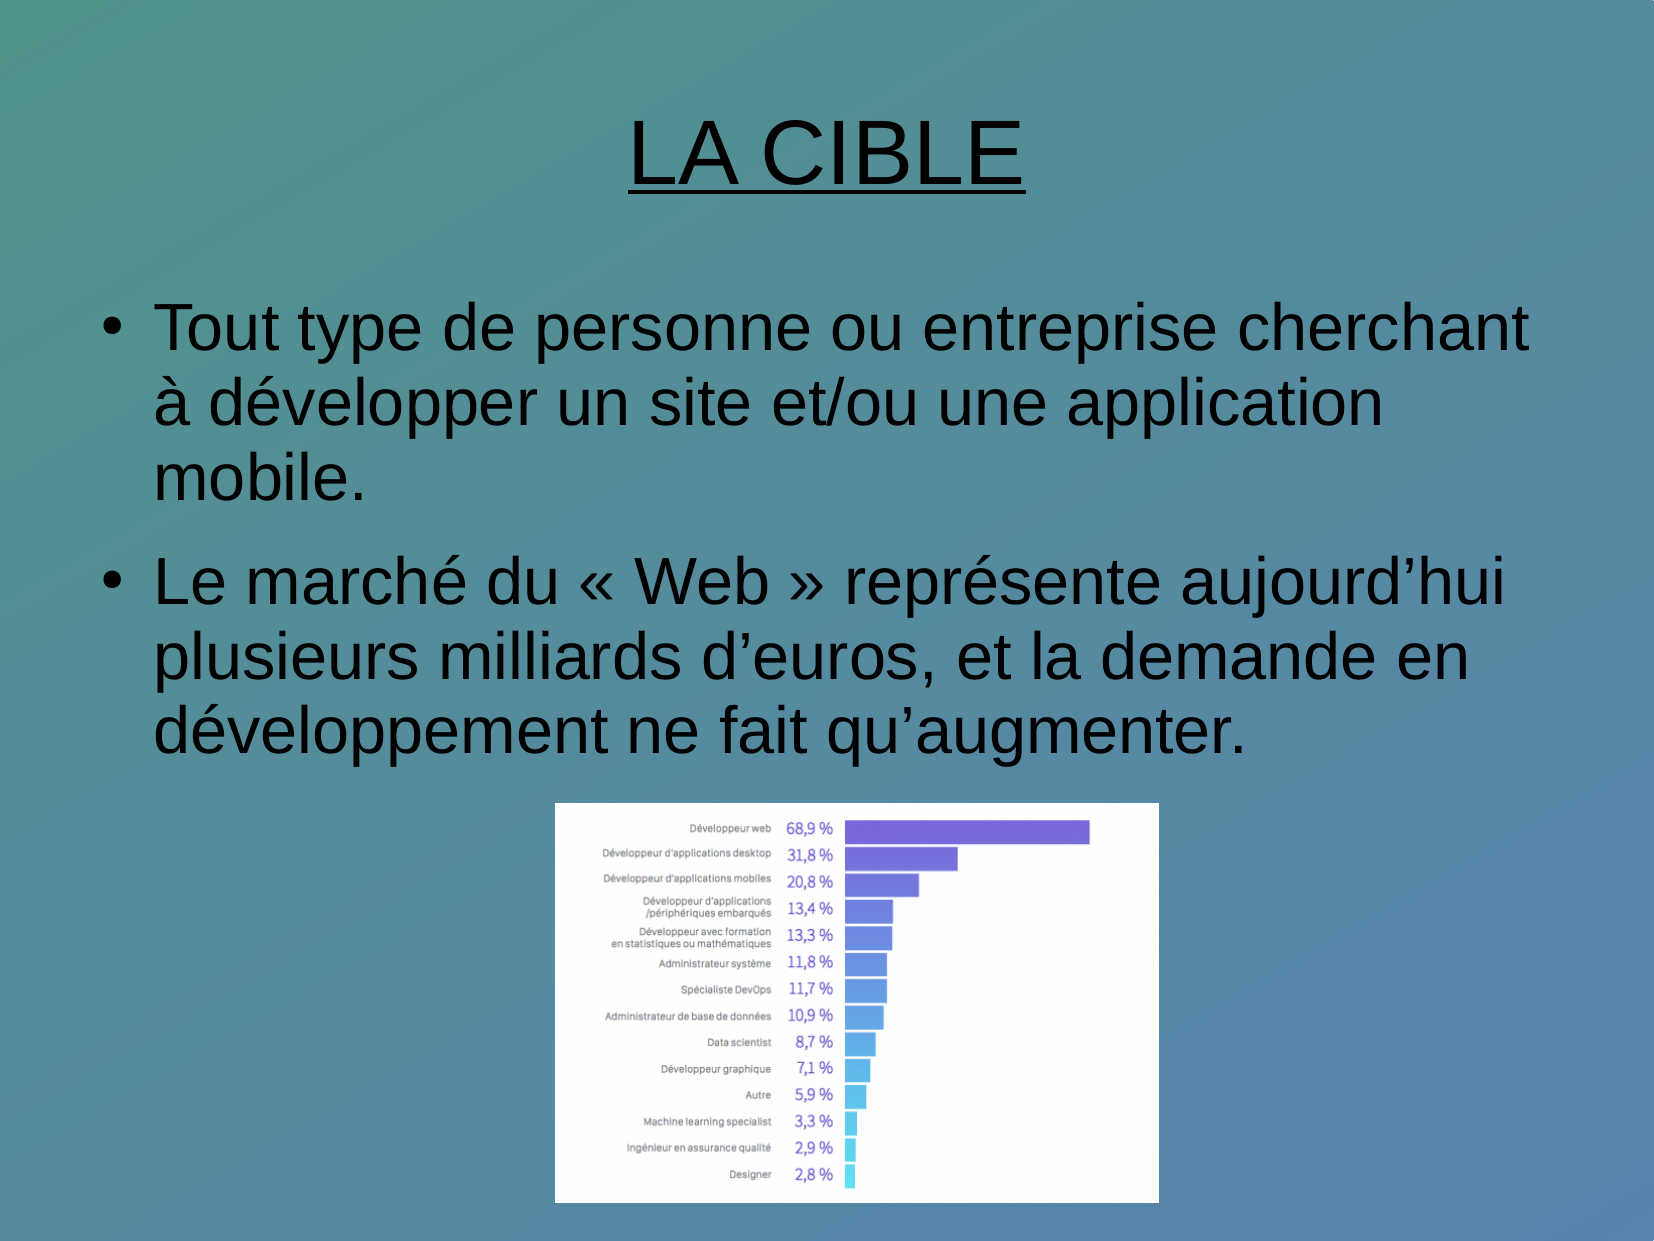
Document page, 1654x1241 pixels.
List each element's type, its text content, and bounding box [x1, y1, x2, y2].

picture [555, 803, 1159, 1203]
title LA CIBLE [82, 49, 1571, 257]
list Tout type de personne ou entreprise cherchant à développer un site et/ou une application mobile. Le marché du « Web » représente aujourd’hui plusieurs milliards d’euros, et la demande en développement ne fait qu’augmenter. [82, 290, 1571, 1010]
